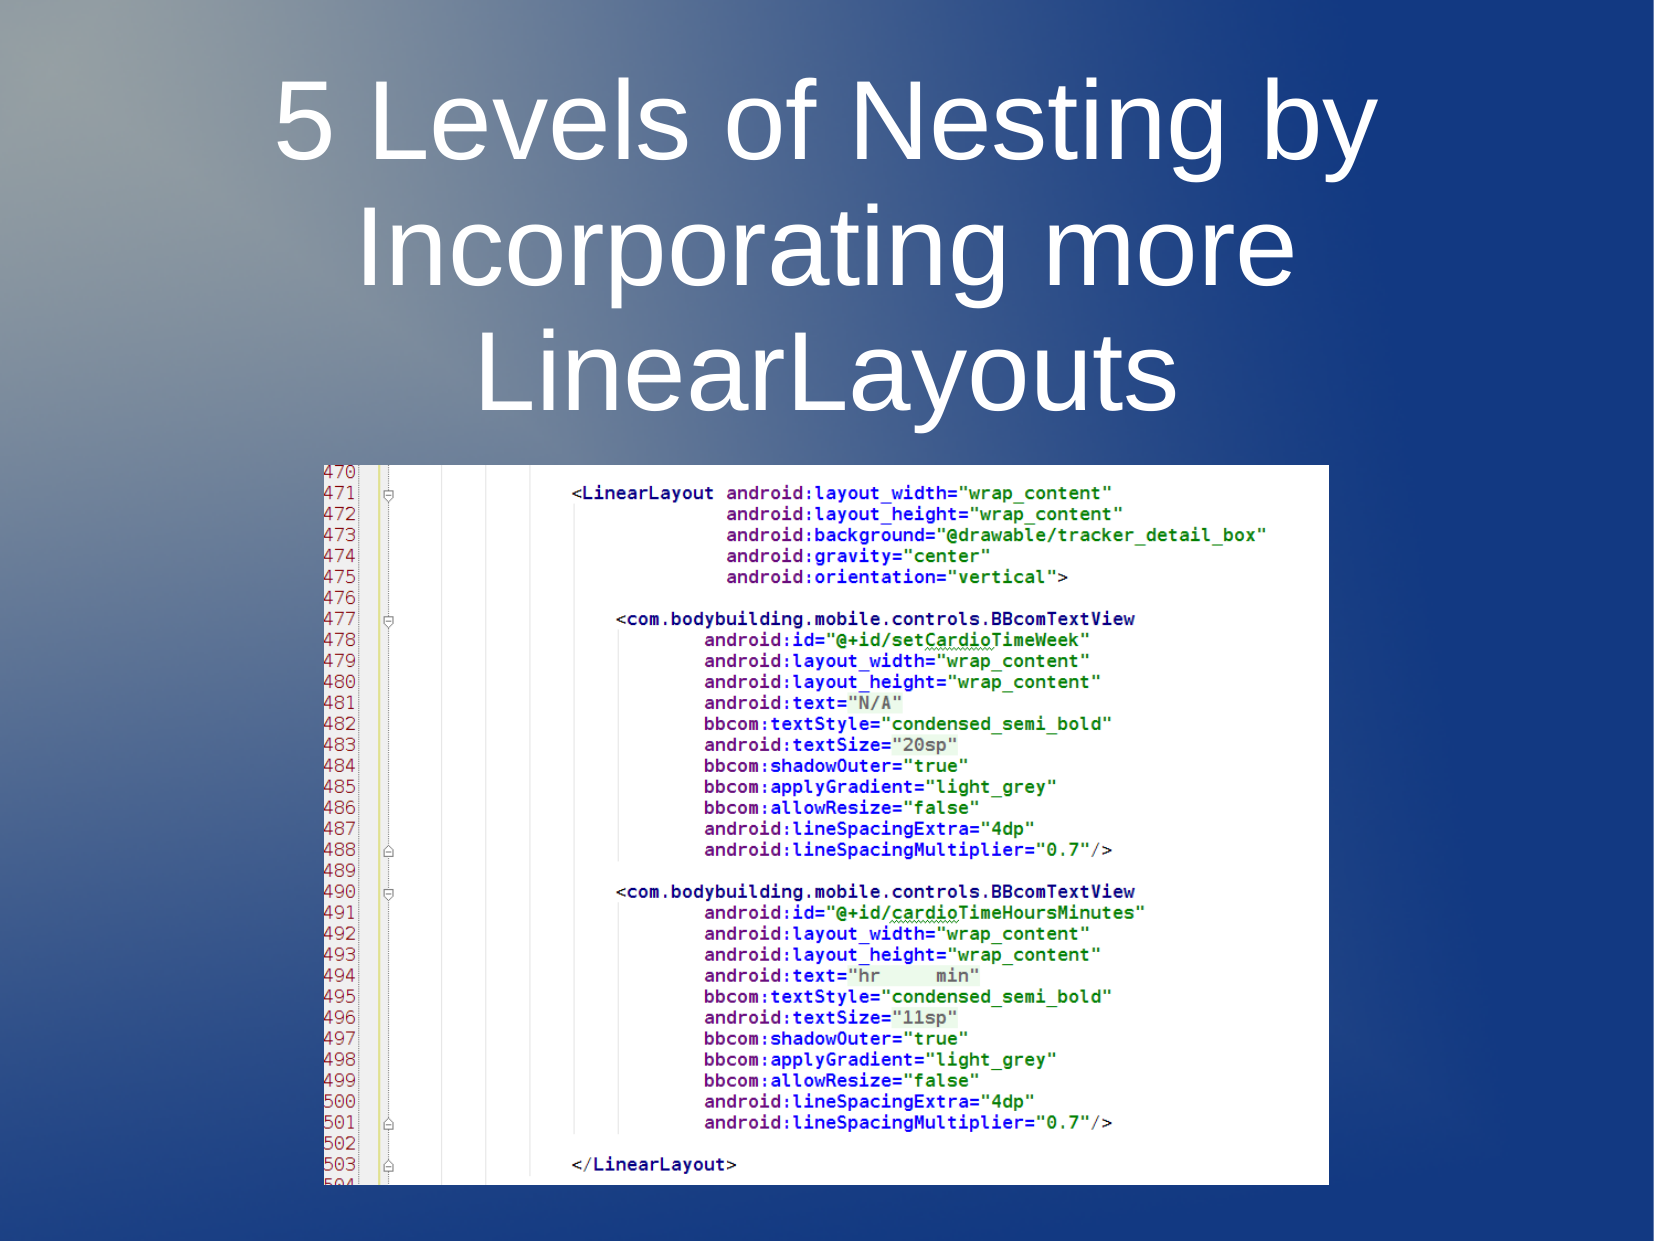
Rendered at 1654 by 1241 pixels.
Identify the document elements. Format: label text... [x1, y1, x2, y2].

picture [0, 0, 1654, 1241]
title 5 Levels of Nesting by Incorporating more LinearLayouts [82, 56, 1571, 436]
